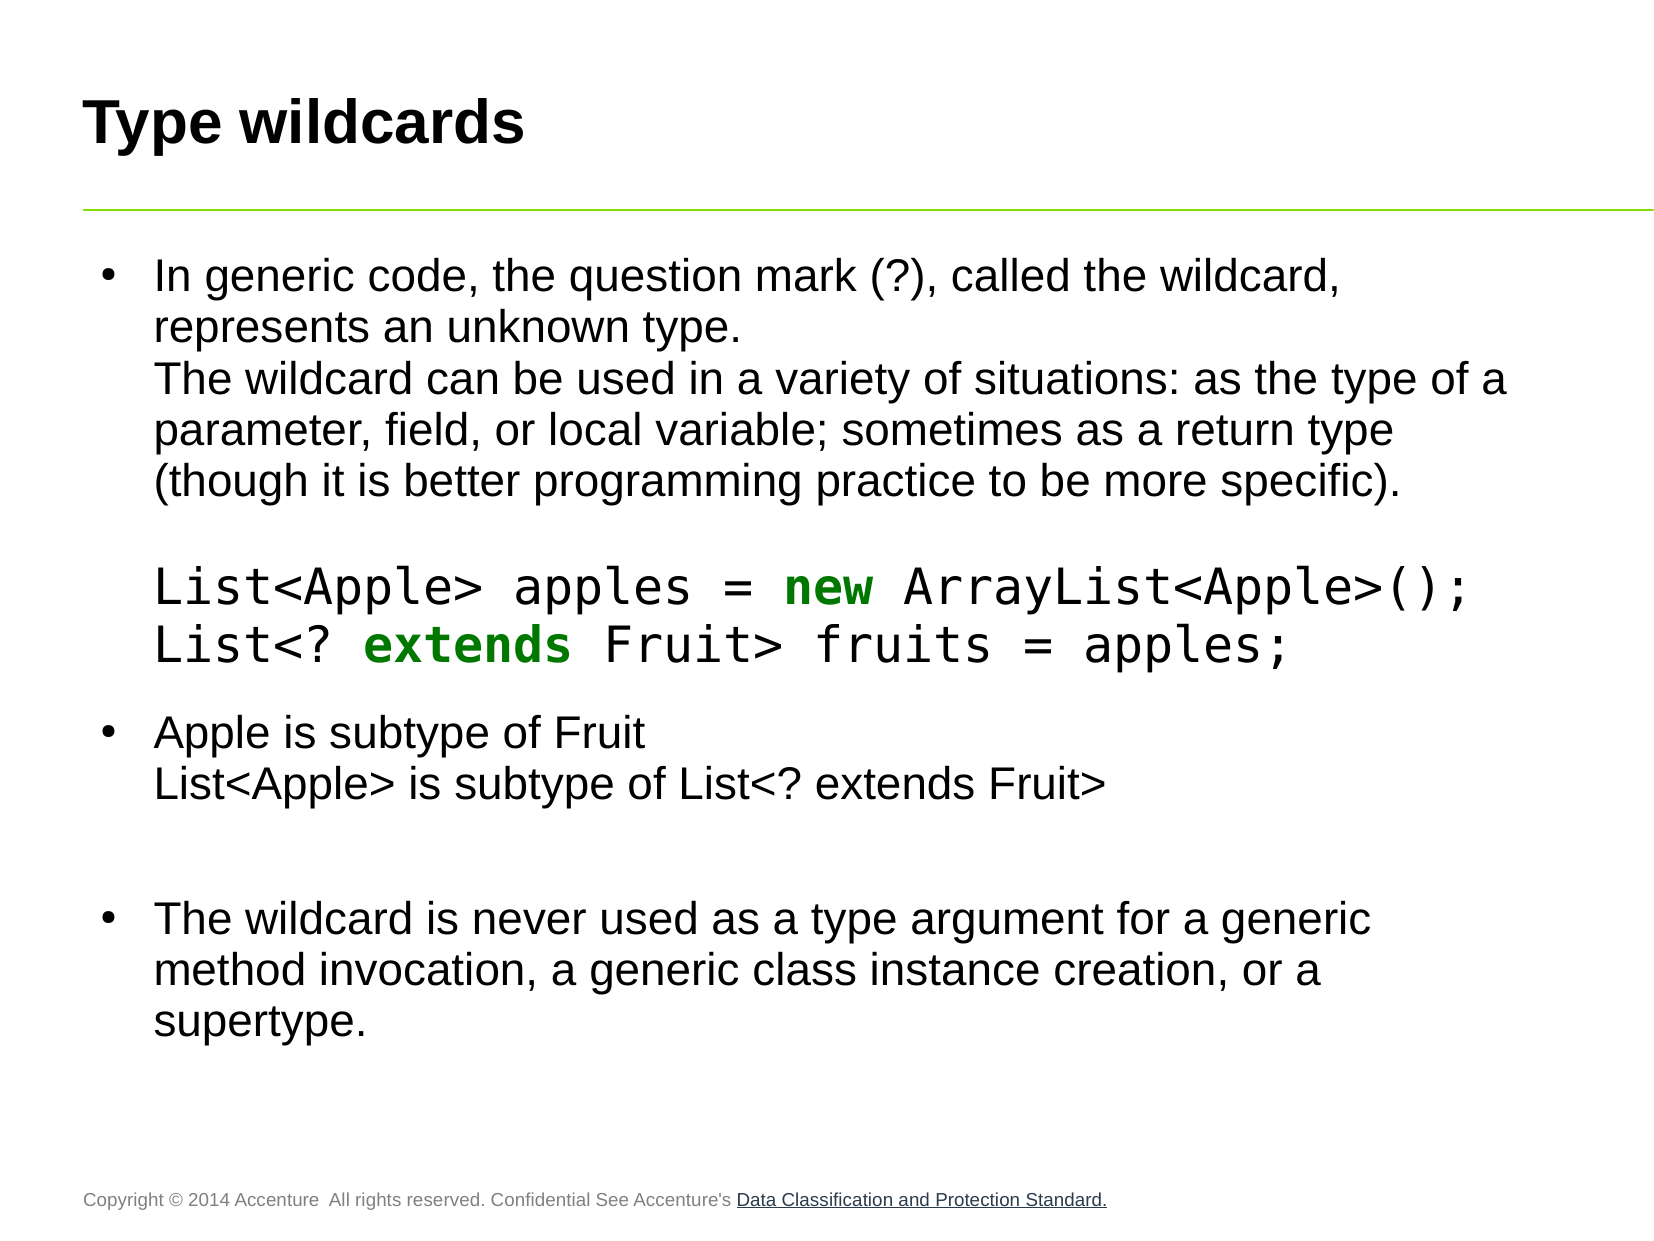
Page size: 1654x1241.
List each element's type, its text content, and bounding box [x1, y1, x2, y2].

list In generic code, the question mark (?), called the wildcard, represents an unknown type. The wildcard can be used in a variety of situations: as the type of a parameter, field, or local variable; sometimes as a return type (though it is better programming practice to be more specific). List<Apple> apples = new ArrayList<Apple>(); List<? extends Fruit> fruits = apples; Apple is subtype of Fruit List<Apple> is subtype of List<? extends Fruit> The wildcard is never used as a type argument for a generic method invocation, a generic class instance creation, or a supertype. [82, 250, 1538, 1241]
title Type wildcards [82, 49, 1571, 196]
